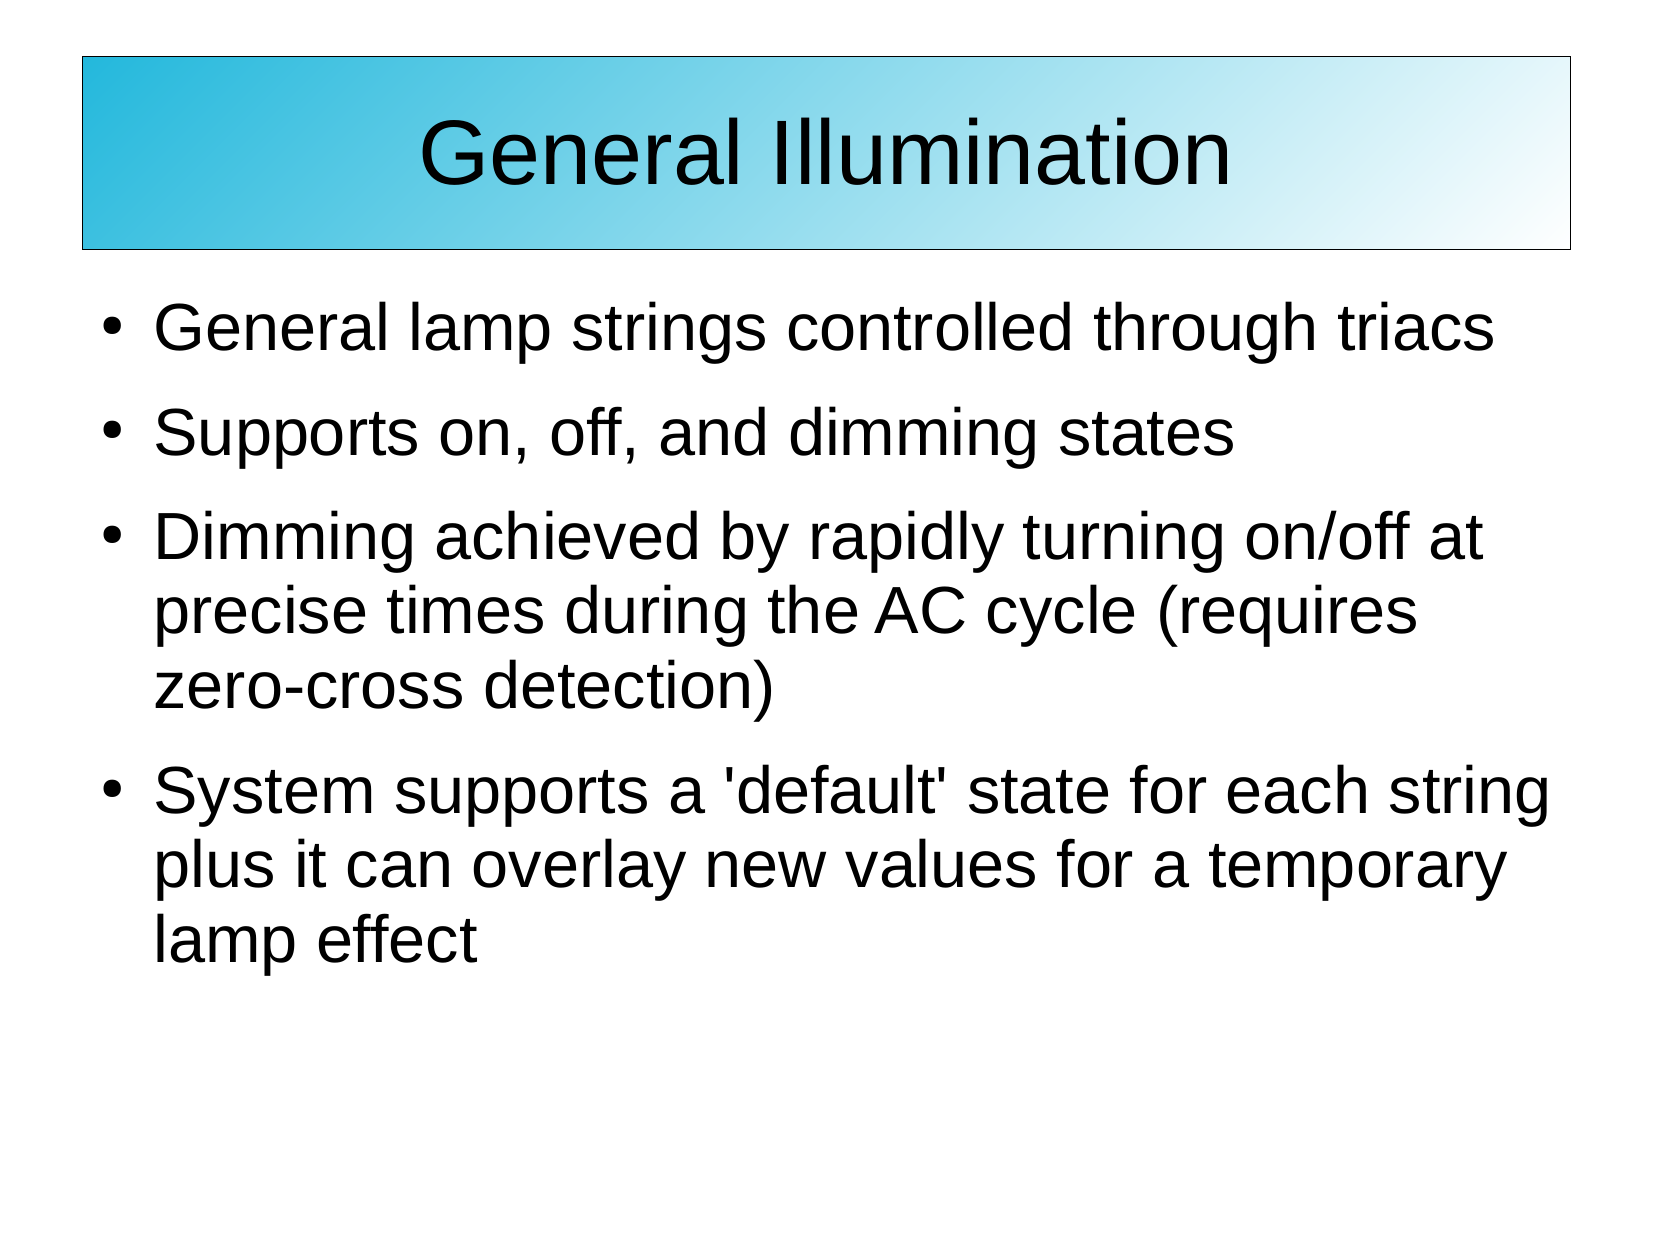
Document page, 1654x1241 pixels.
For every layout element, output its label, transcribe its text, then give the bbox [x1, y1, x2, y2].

title General Illumination [82, 56, 1571, 250]
list General lamp strings controlled through triacs Supports on, off, and dimming states Dimming achieved by rapidly turning on/off at precise times during the AC cycle (requires zero-cross detection) System supports a 'default' state for each string plus it can overlay new values for a temporary lamp effect [82, 290, 1571, 1094]
